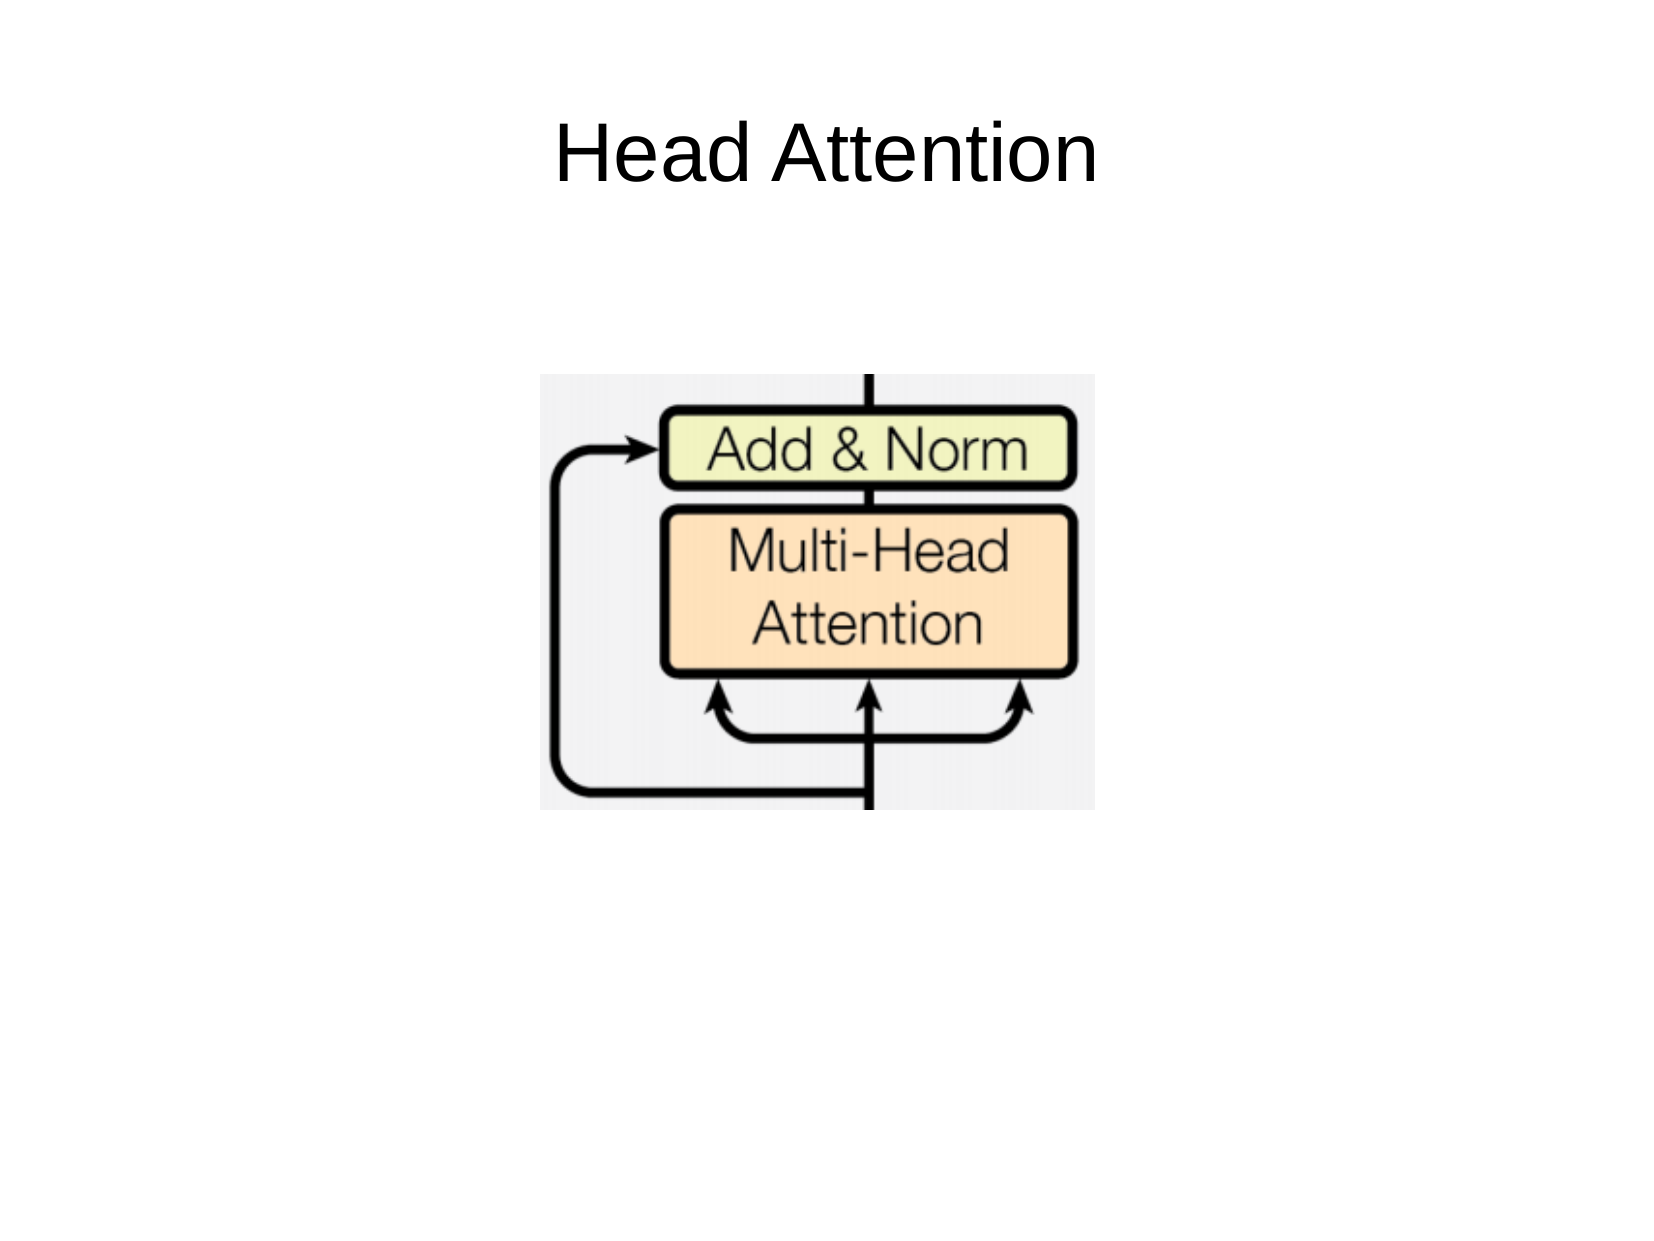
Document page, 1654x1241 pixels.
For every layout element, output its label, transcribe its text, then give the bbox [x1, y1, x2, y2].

picture [540, 374, 1095, 811]
title Head Attention [82, 16, 1571, 290]
